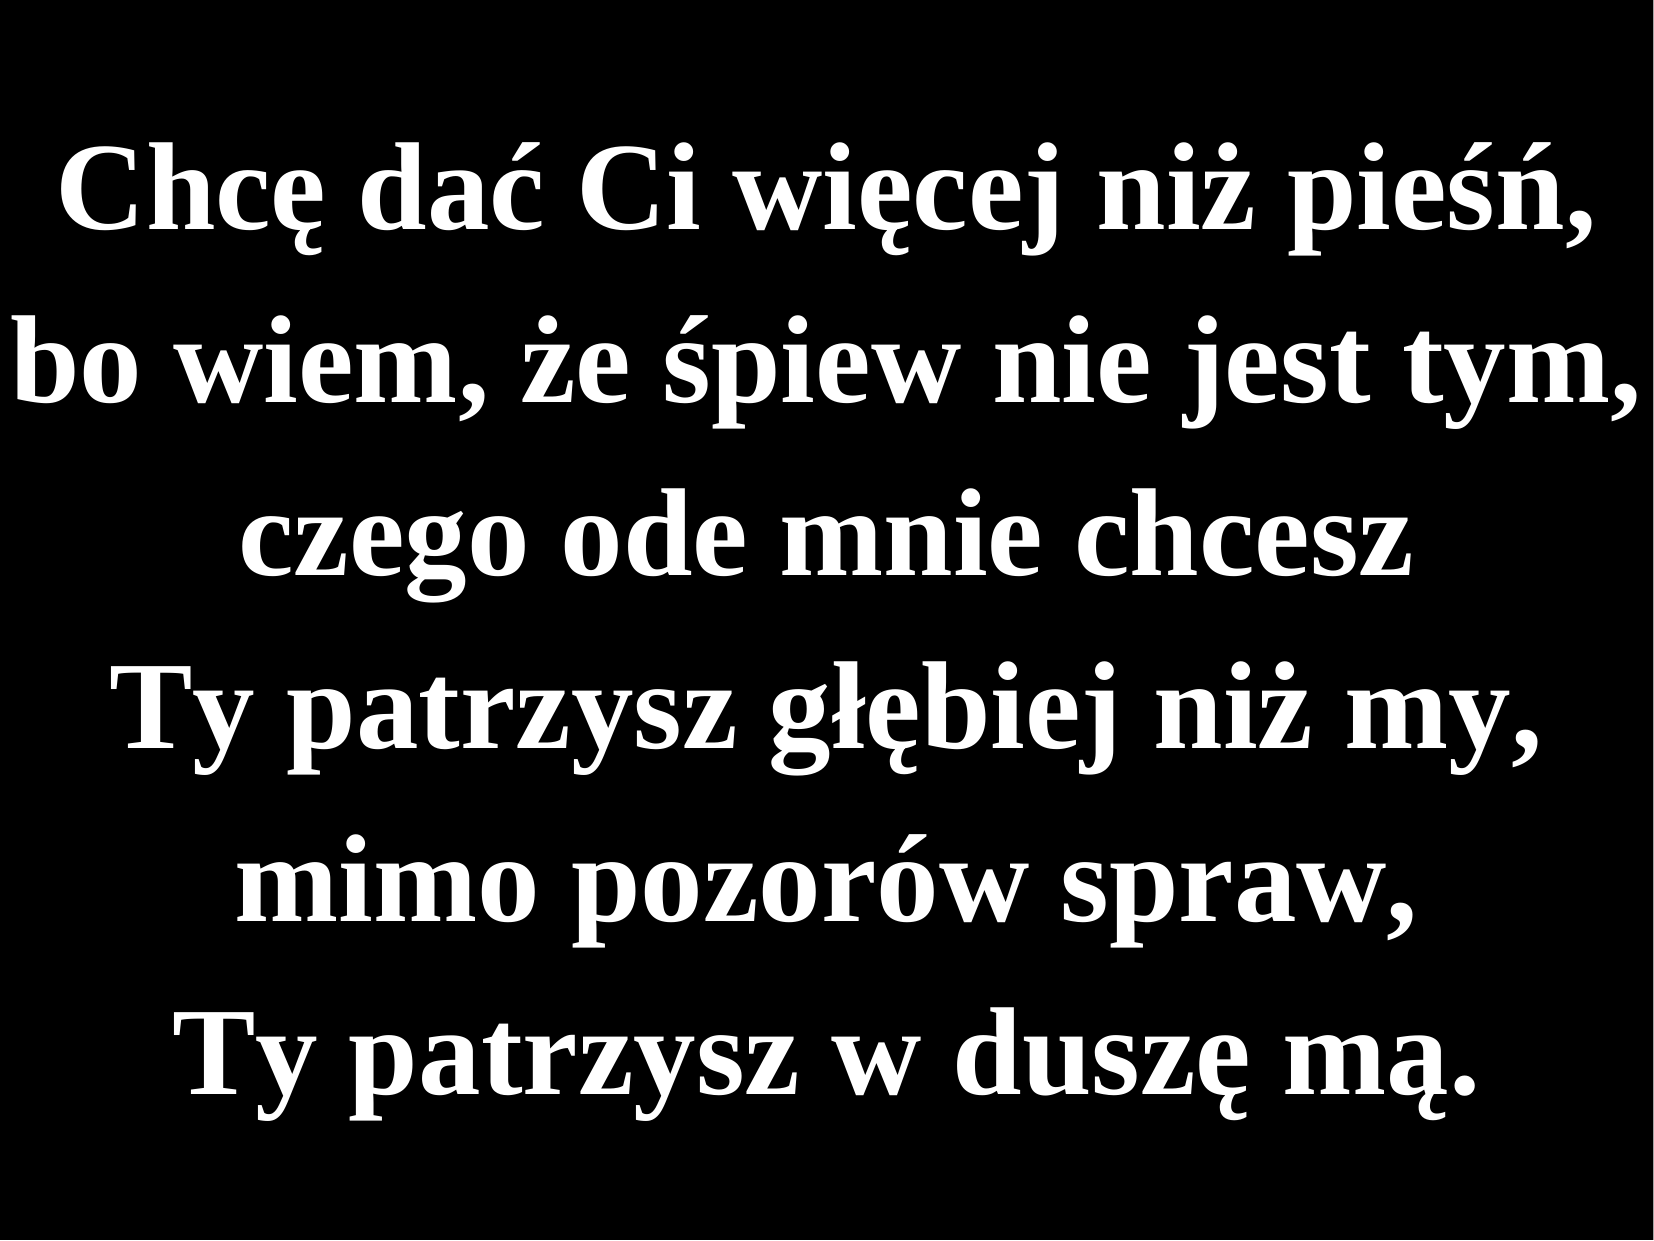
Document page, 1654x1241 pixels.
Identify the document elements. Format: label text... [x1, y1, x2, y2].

title Chcę dać Ci więcej niż pieśń, ppp bo wiem, że śpiew nie jest tym, ppp czego ode mnie chcesz ppp Ty patrzysz głębiej niż my, ppp mimo pozorów spraw, ppp Ty patrzysz w duszę mą. [0, 0, 1654, 1241]
